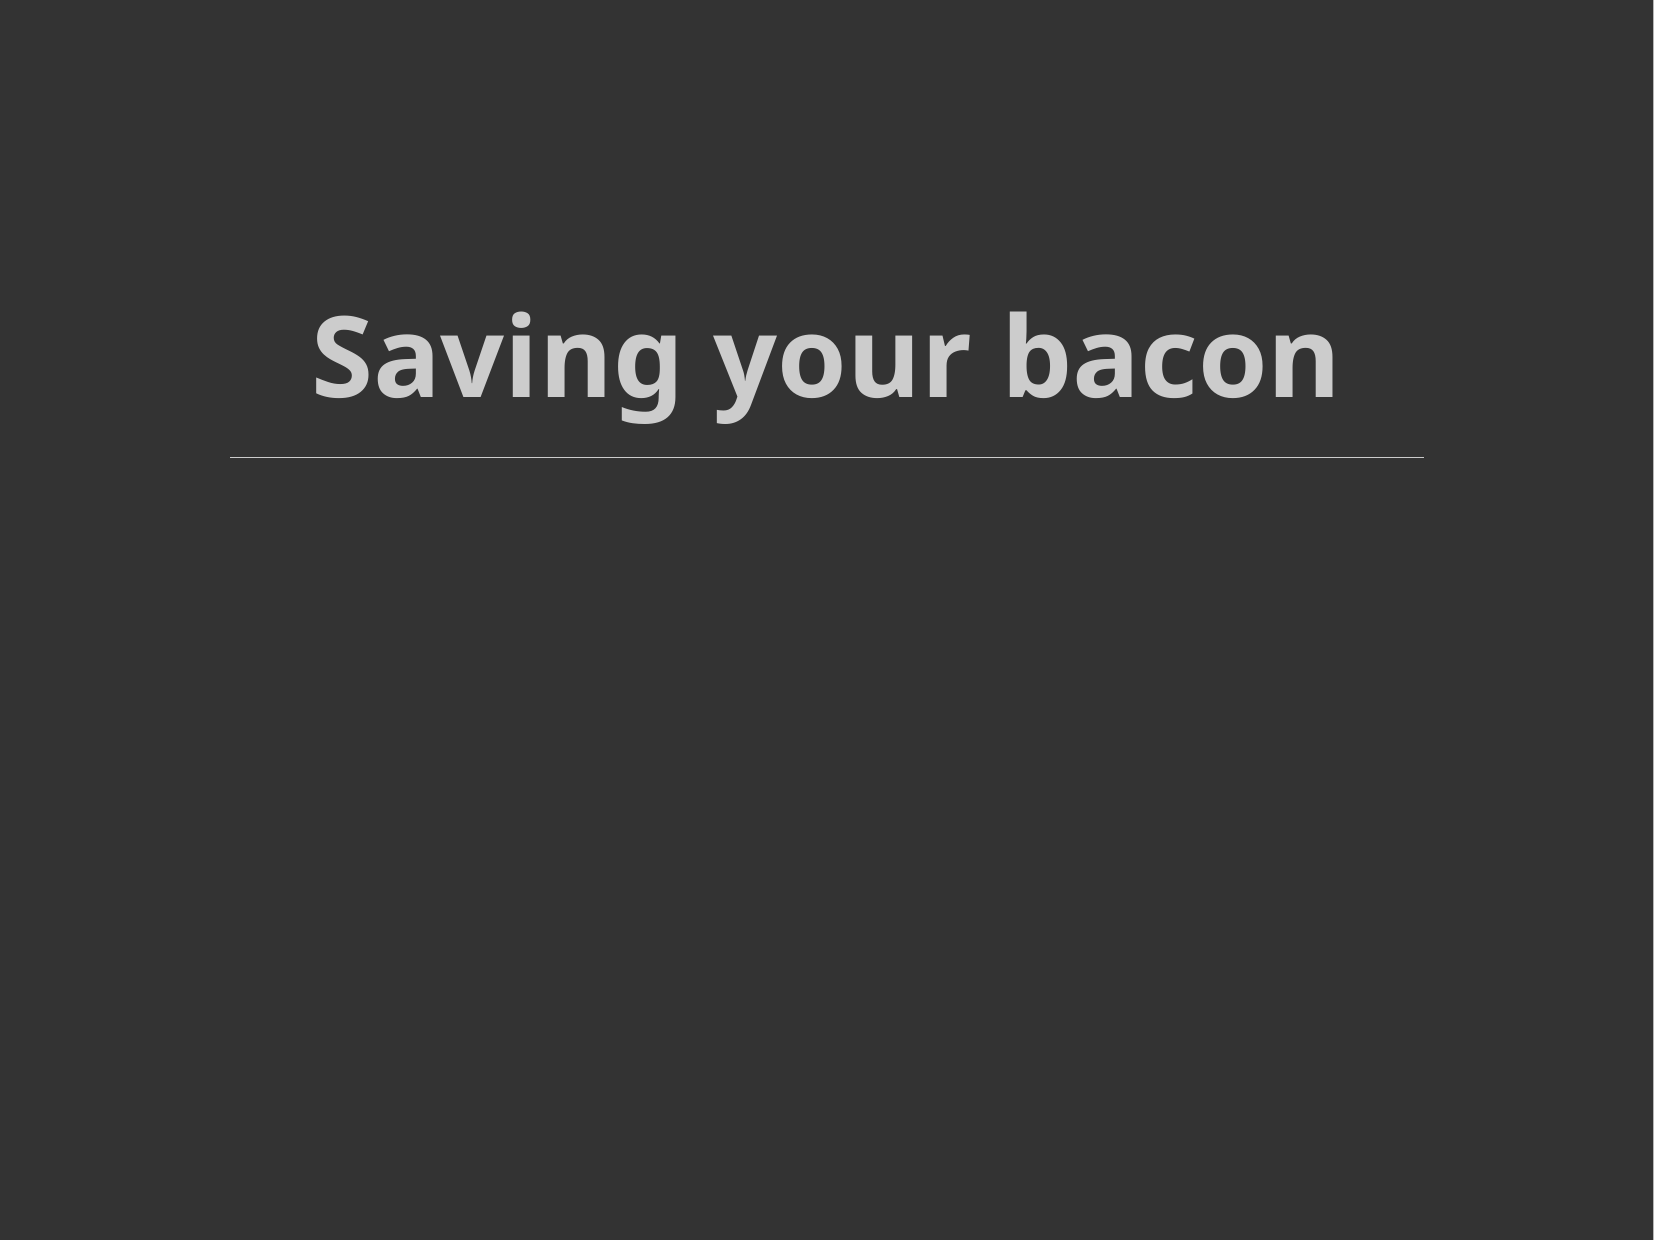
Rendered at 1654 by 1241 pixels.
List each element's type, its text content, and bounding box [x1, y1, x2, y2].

title Saving your bacon [82, 250, 1571, 458]
